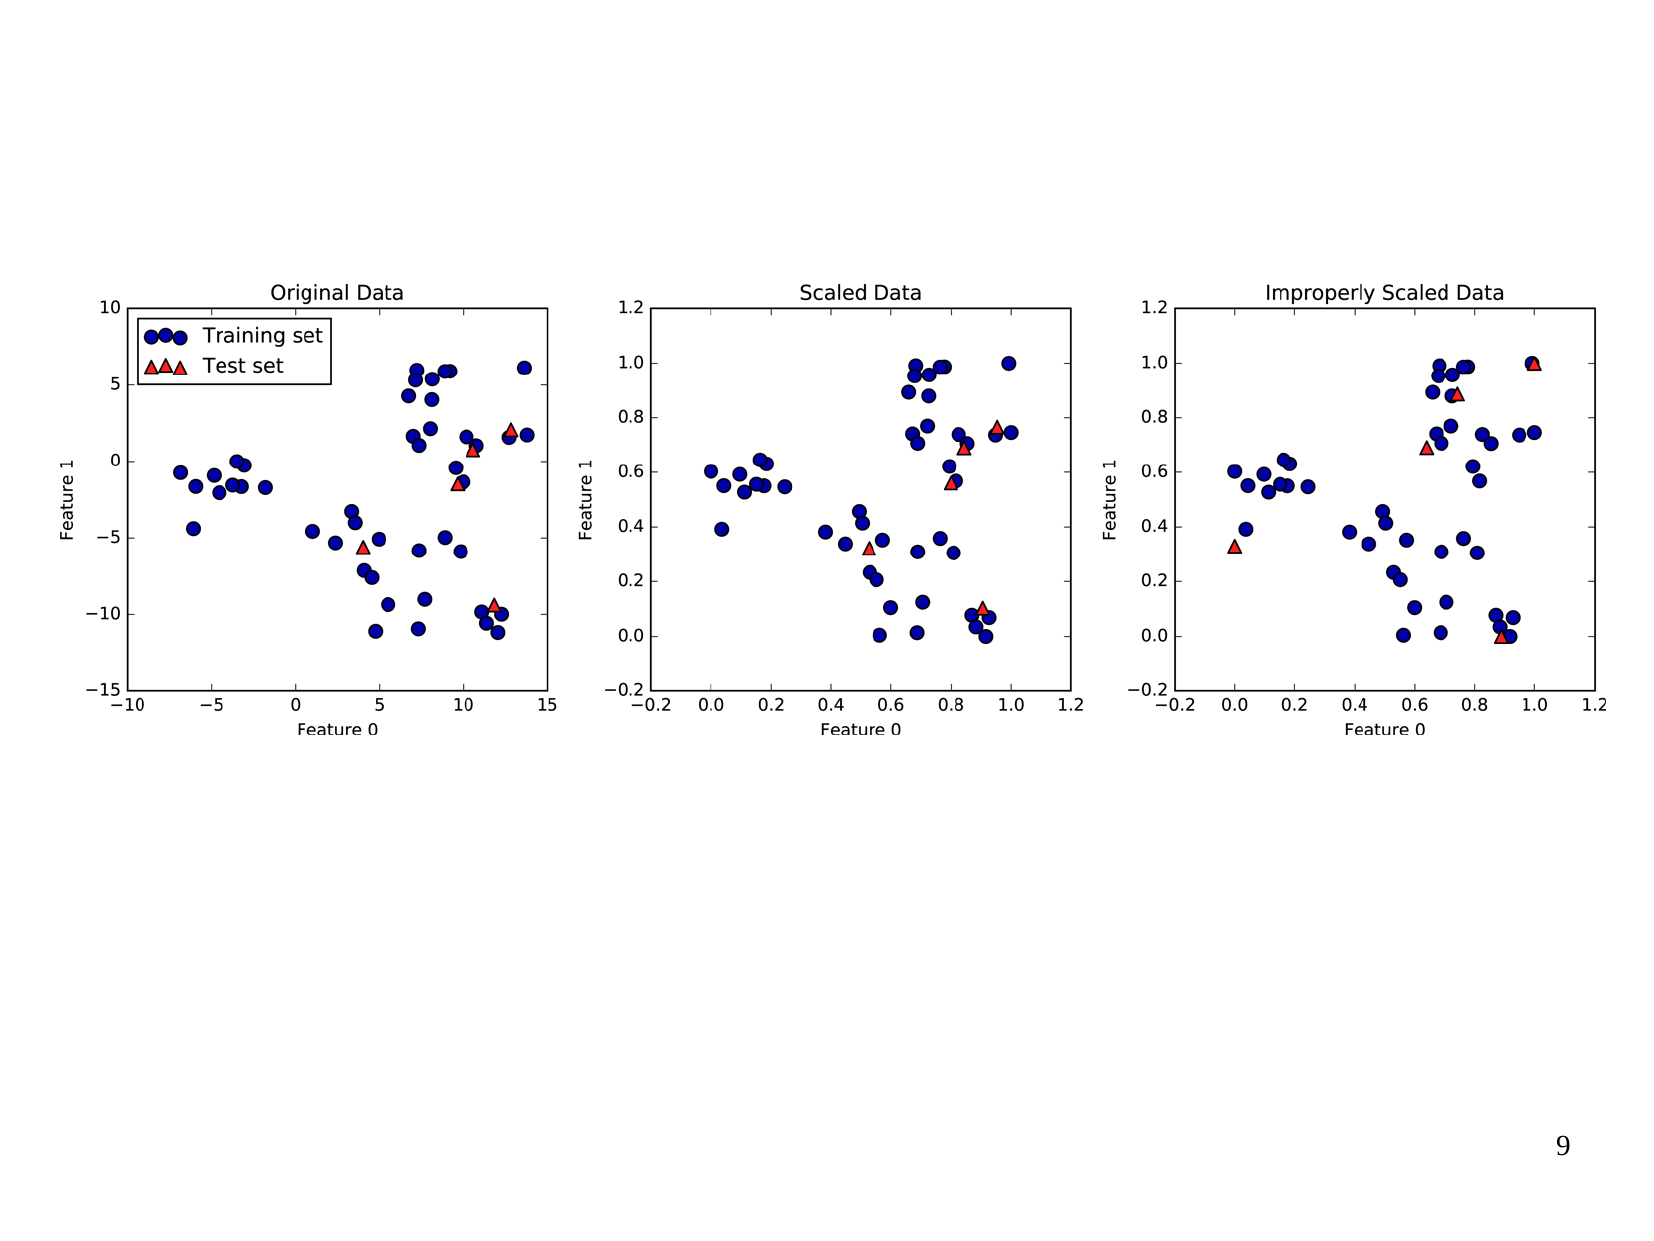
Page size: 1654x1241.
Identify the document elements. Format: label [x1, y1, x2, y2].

picture [60, 284, 1606, 736]
